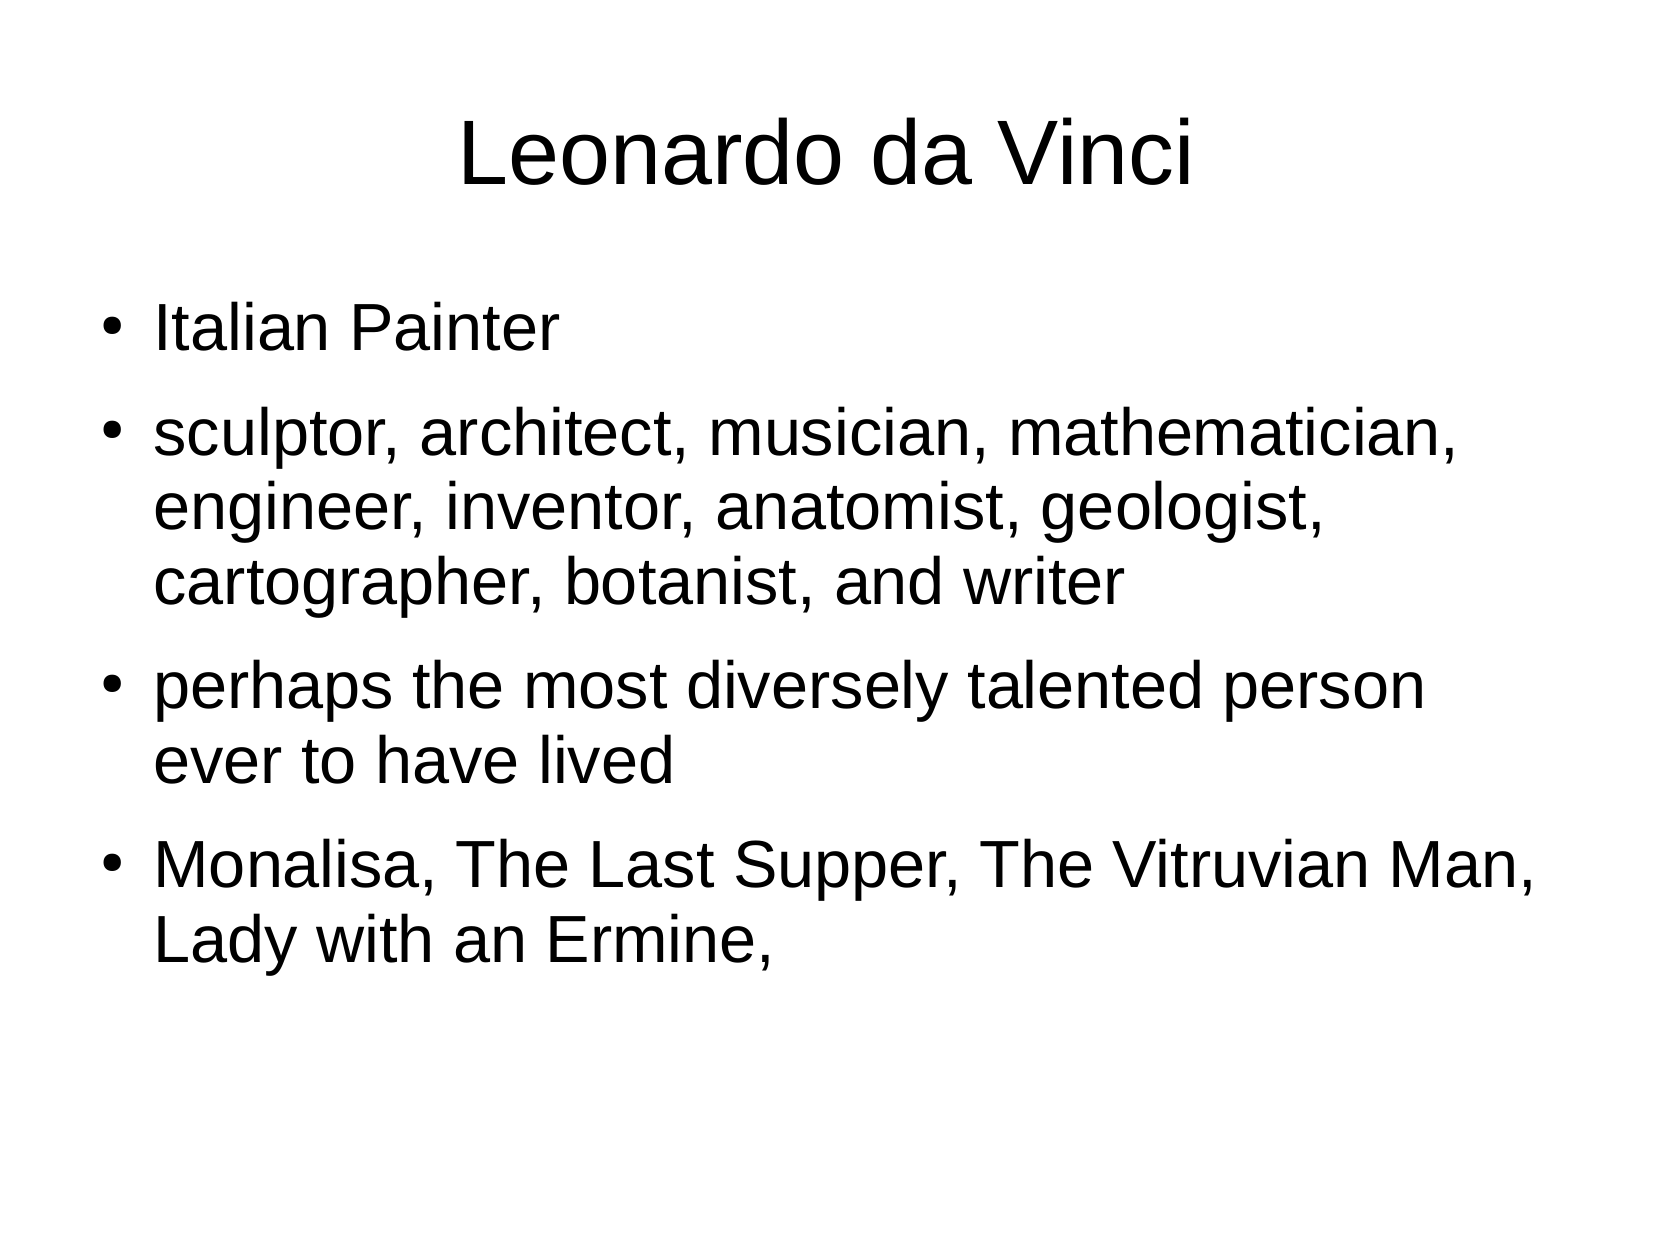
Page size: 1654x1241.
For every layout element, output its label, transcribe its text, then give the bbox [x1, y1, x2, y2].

title Leonardo da Vinci [82, 49, 1571, 257]
list Italian Painter sculptor, architect, musician, mathematician, engineer, inventor, anatomist, geologist, cartographer, botanist, and writer perhaps the most diversely talented person ever to have lived Monalisa, The Last Supper, The Vitruvian Man, Lady with an Ermine, [82, 290, 1571, 1010]
